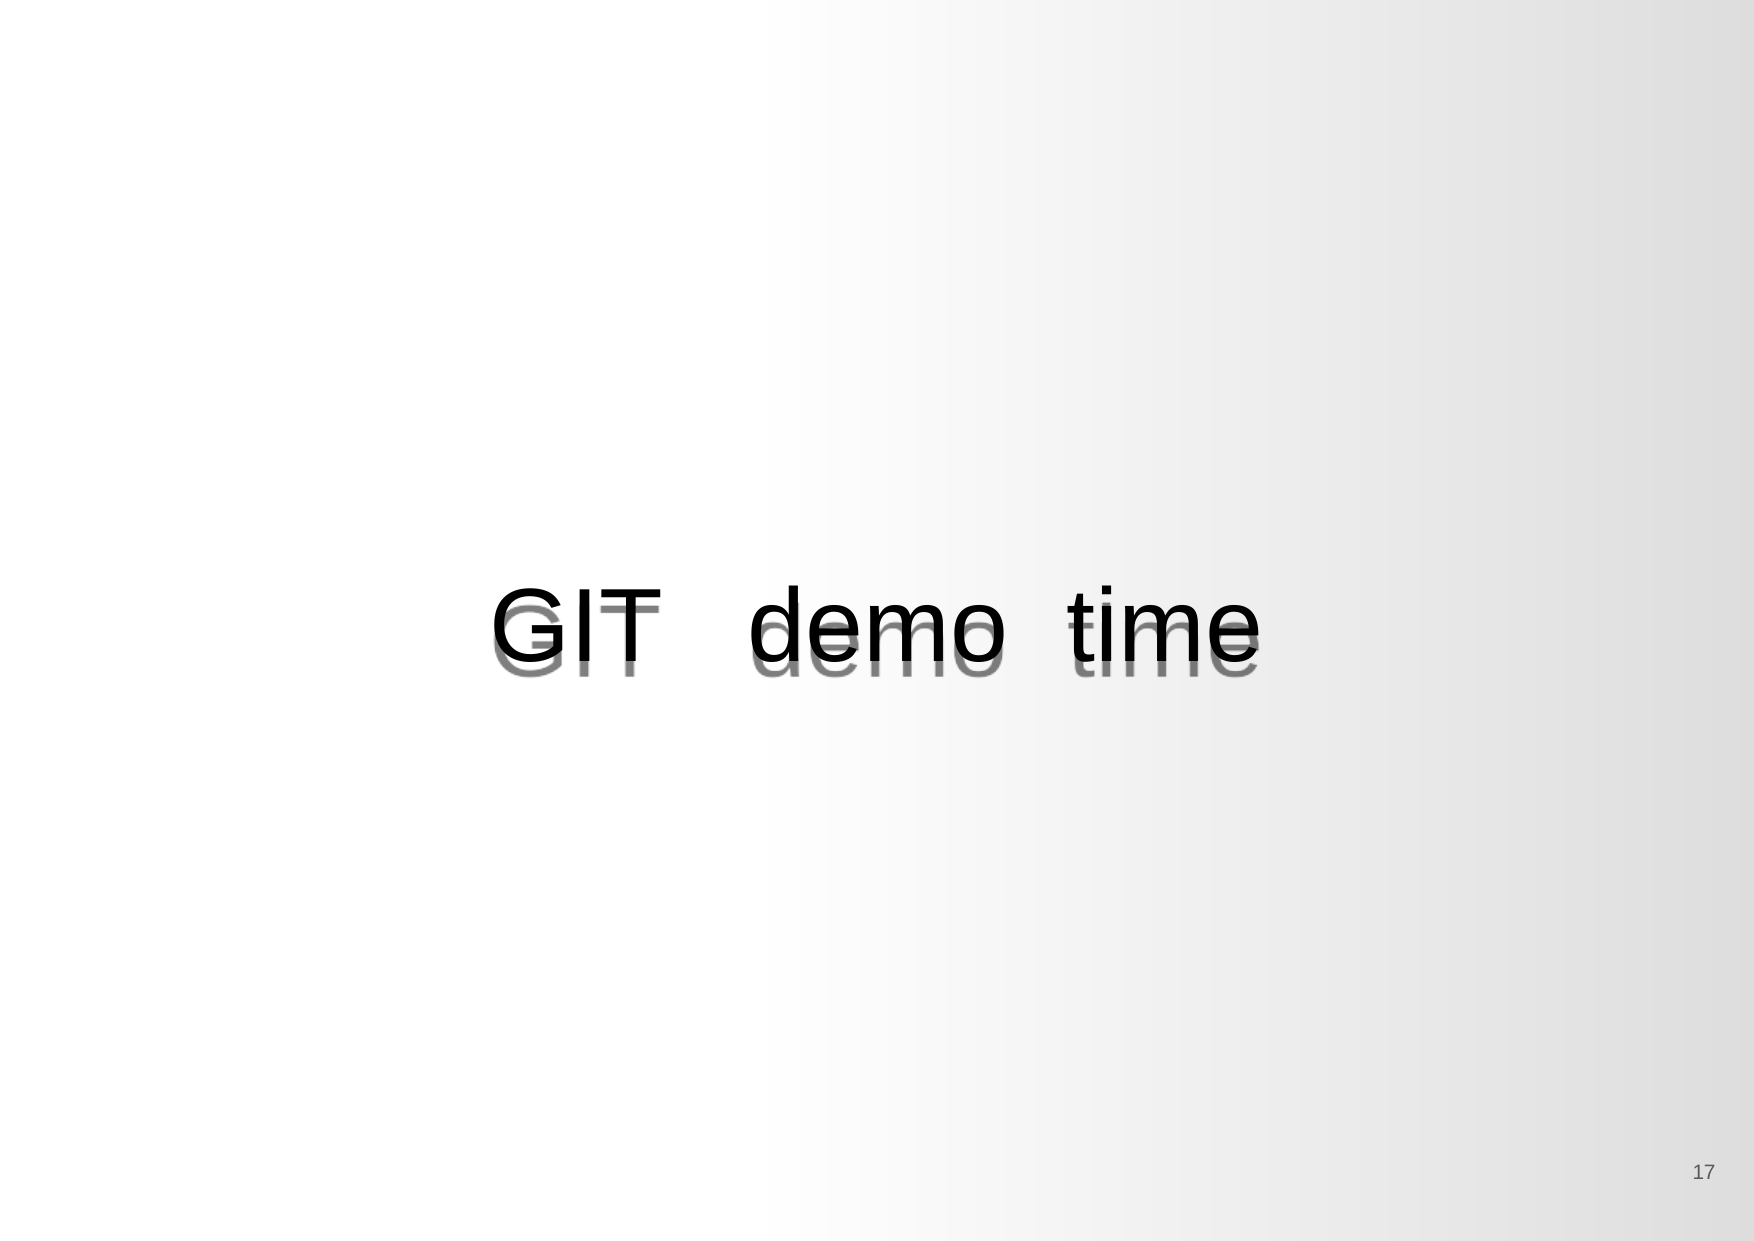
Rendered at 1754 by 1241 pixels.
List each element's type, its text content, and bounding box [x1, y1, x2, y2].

slide_number <number> [1625, 1124, 1731, 1220]
title GIT demo time [59, 518, 1695, 722]
